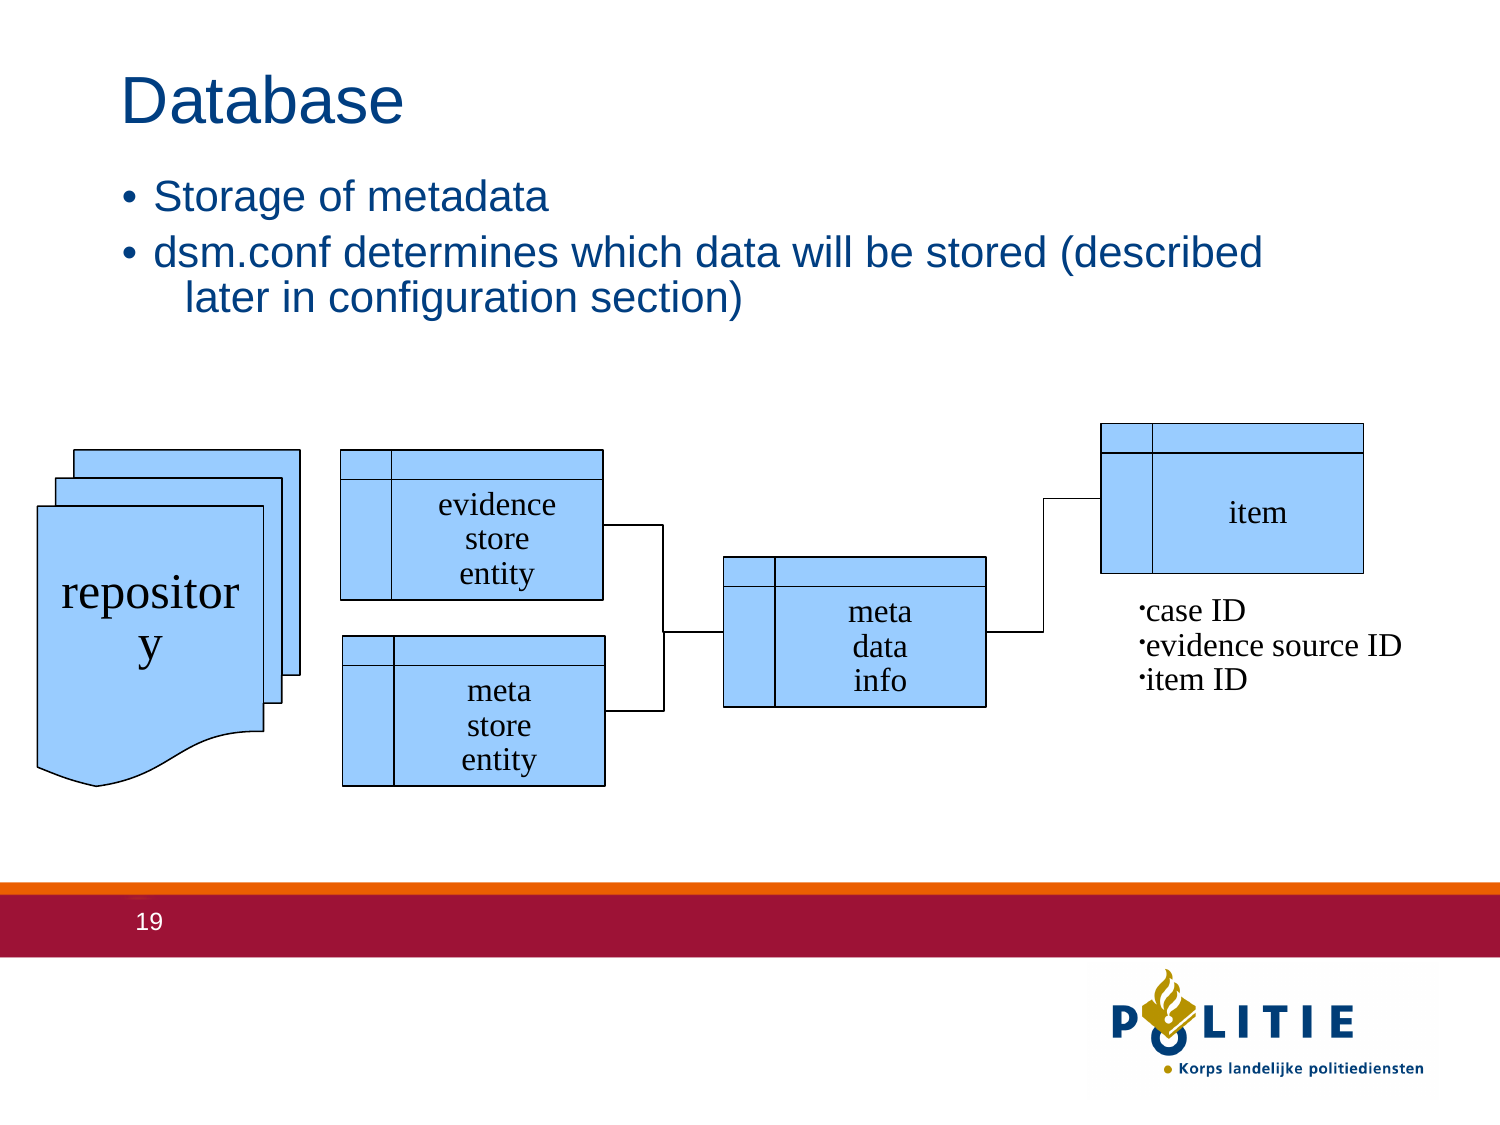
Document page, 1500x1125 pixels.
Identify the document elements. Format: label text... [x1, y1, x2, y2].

text_box repository [37, 449, 301, 787]
text_box case ID evidence source ID item ID [1124, 586, 1418, 705]
title Database [120, 46, 1346, 160]
list Storage of metadata dsm.conf determines which data will be stored (described later in configuration section) [121, 174, 1351, 851]
text_box item [1100, 423, 1364, 574]
picture [0, 0, 1500, 1125]
text_box evidence store entity [340, 450, 603, 601]
text_box meta data info [723, 557, 986, 708]
text_box meta store entity [342, 636, 605, 787]
